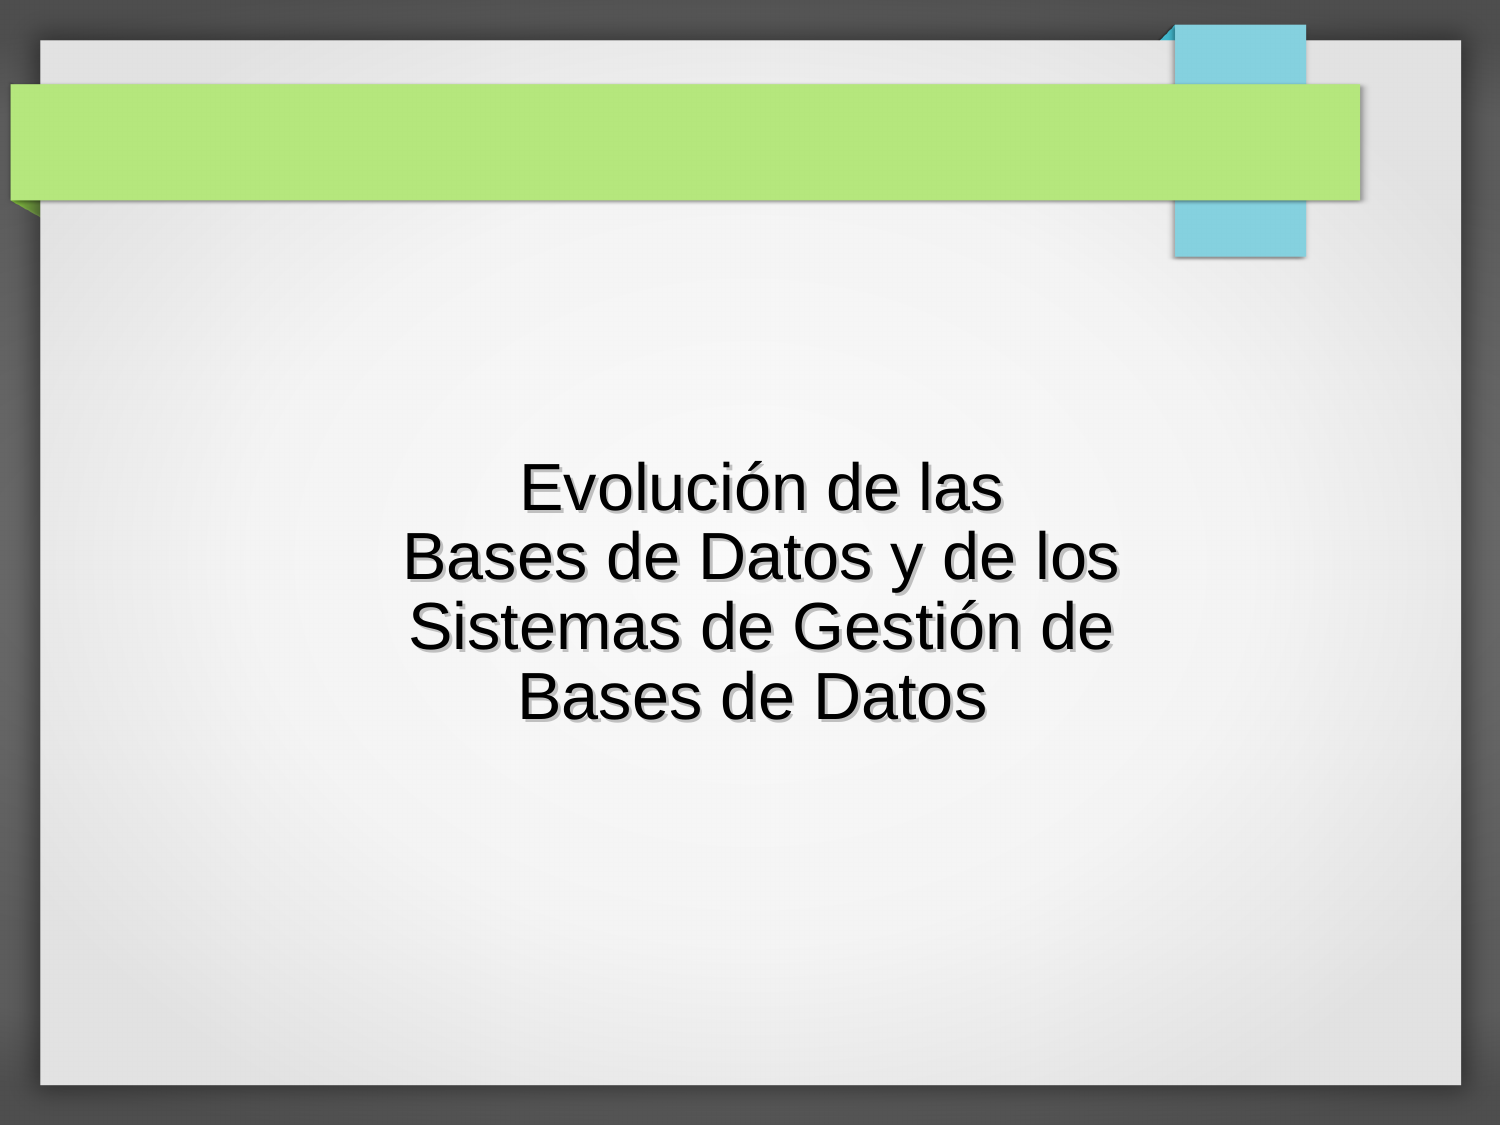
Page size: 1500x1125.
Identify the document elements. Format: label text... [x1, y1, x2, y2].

picture [0, 0, 1500, 1125]
subtitle Evolución de las Bases de Datos y de los Sistemas de Gestión de Bases de Datos [75, 267, 1426, 921]
